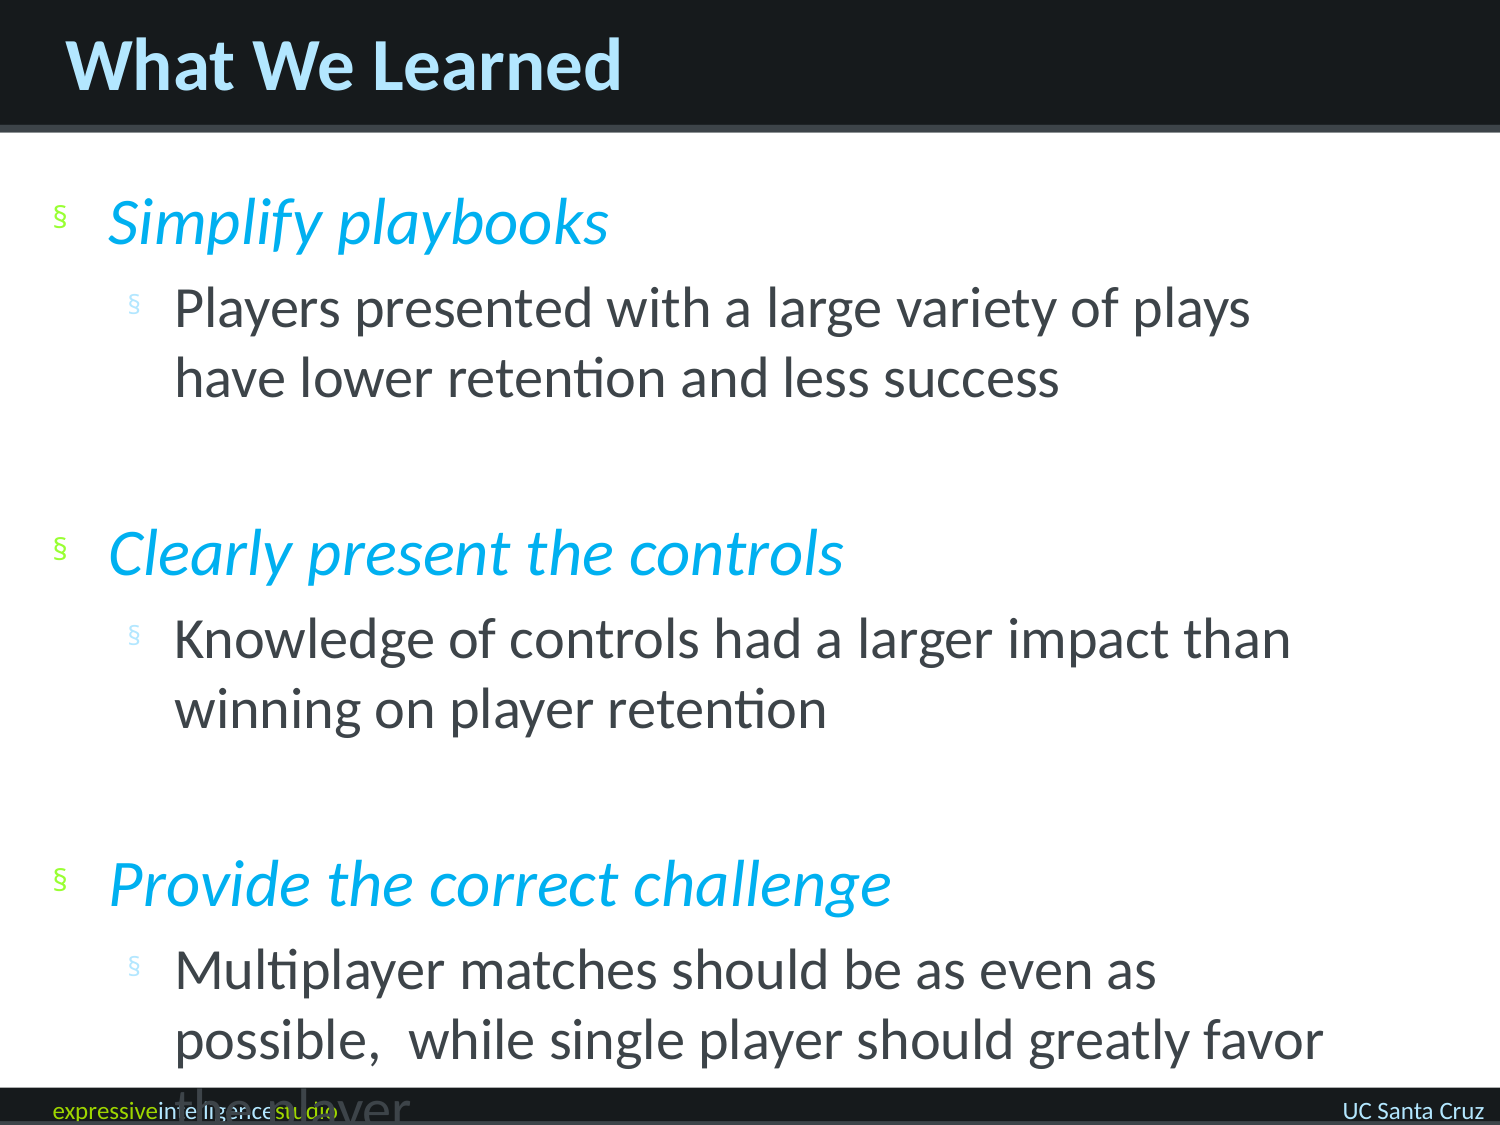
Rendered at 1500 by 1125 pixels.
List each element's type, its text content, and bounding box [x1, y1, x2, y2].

title What We Learned [50, 0, 1400, 130]
list Simplify playbooks Players presented with a large variety of plays have lower retention and less success Clearly present the controls Knowledge of controls had a larger impact than winning on player retention Provide the correct challenge Multiplayer matches should be as even as possible, while single player should greatly favor the player [37, 162, 1388, 1125]
